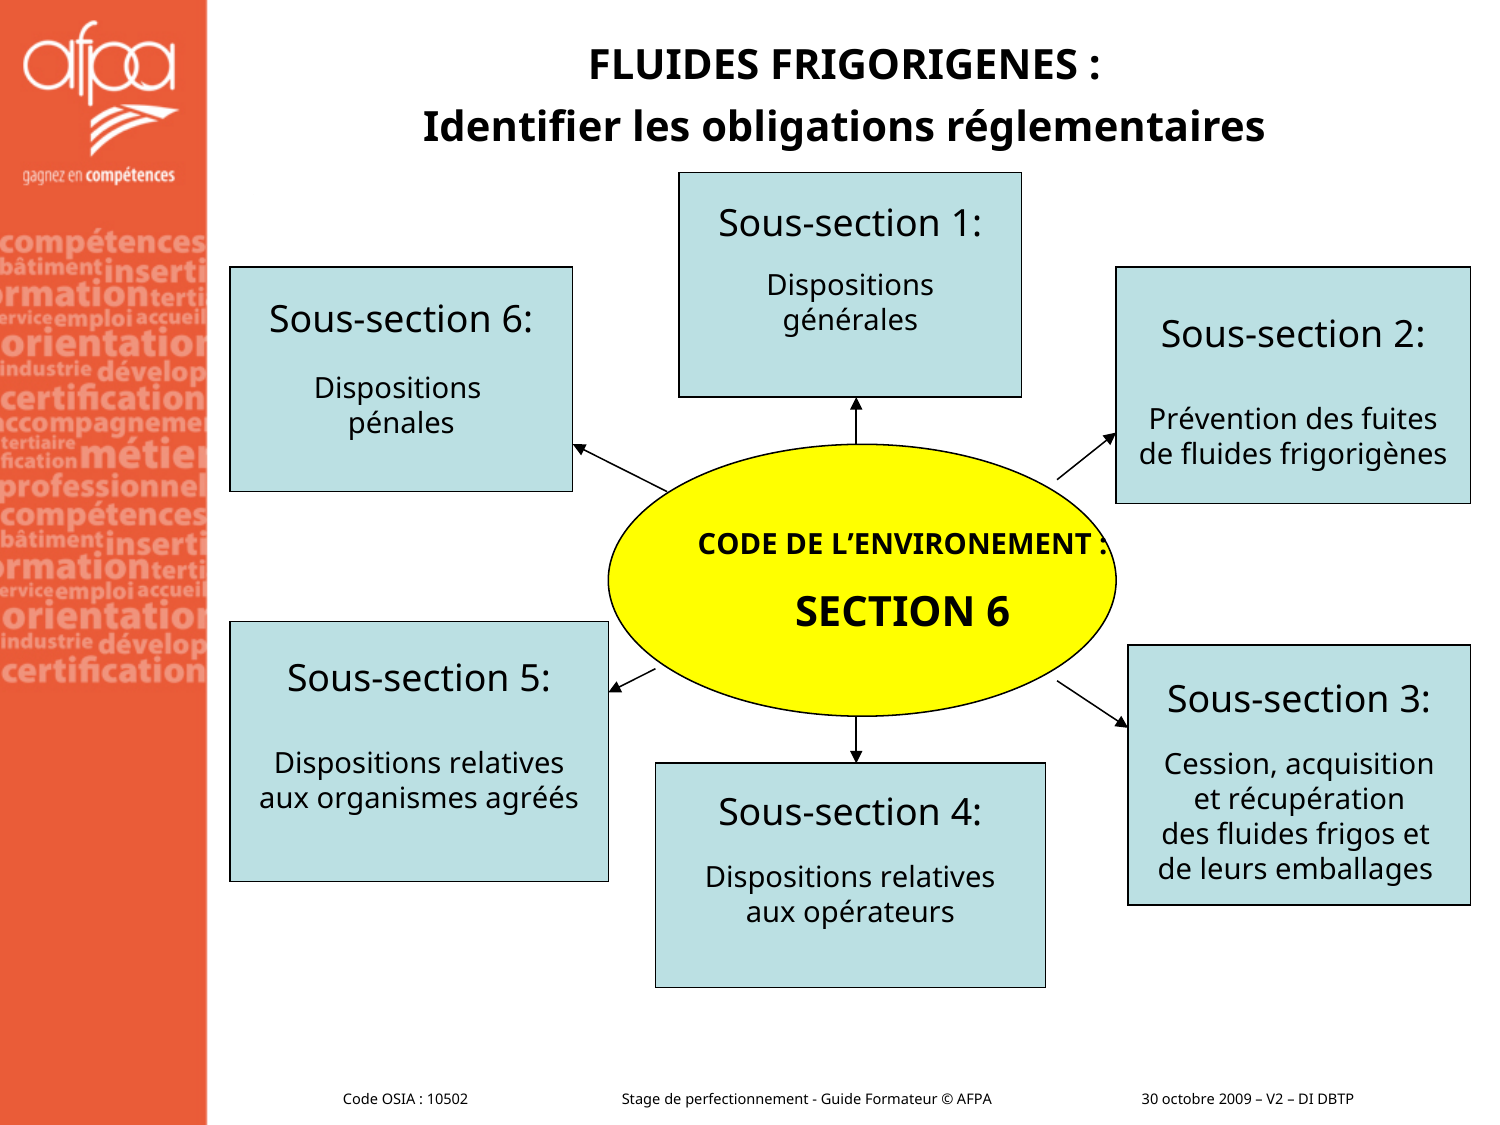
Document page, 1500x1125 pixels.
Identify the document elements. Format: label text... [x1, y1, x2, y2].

text_box Sous-section 5: Dispositions relatives aux organismes agréés [230, 621, 609, 882]
text_box CODE DE L’ENVIRONEMENT : SECTION 6 [608, 444, 1117, 717]
text_box Sous-section 1: Dispositions générales [679, 172, 1022, 398]
subtitle FLUIDES FRIGORIGENES : Identifier les obligations réglementaires [242, 31, 1447, 202]
text_box Sous-section 3: Cession, acquisition et récupération des fluides frigos et de leurs emballages [1128, 645, 1471, 905]
text_box Sous-section 2: Prévention des fuites de fluides frigorigènes [1116, 267, 1471, 504]
picture [0, 0, 1500, 1125]
text_box Sous-section 6: Dispositions pénales [230, 267, 573, 492]
text_box Sous-section 4: Dispositions relatives aux opérateurs [655, 763, 1046, 988]
